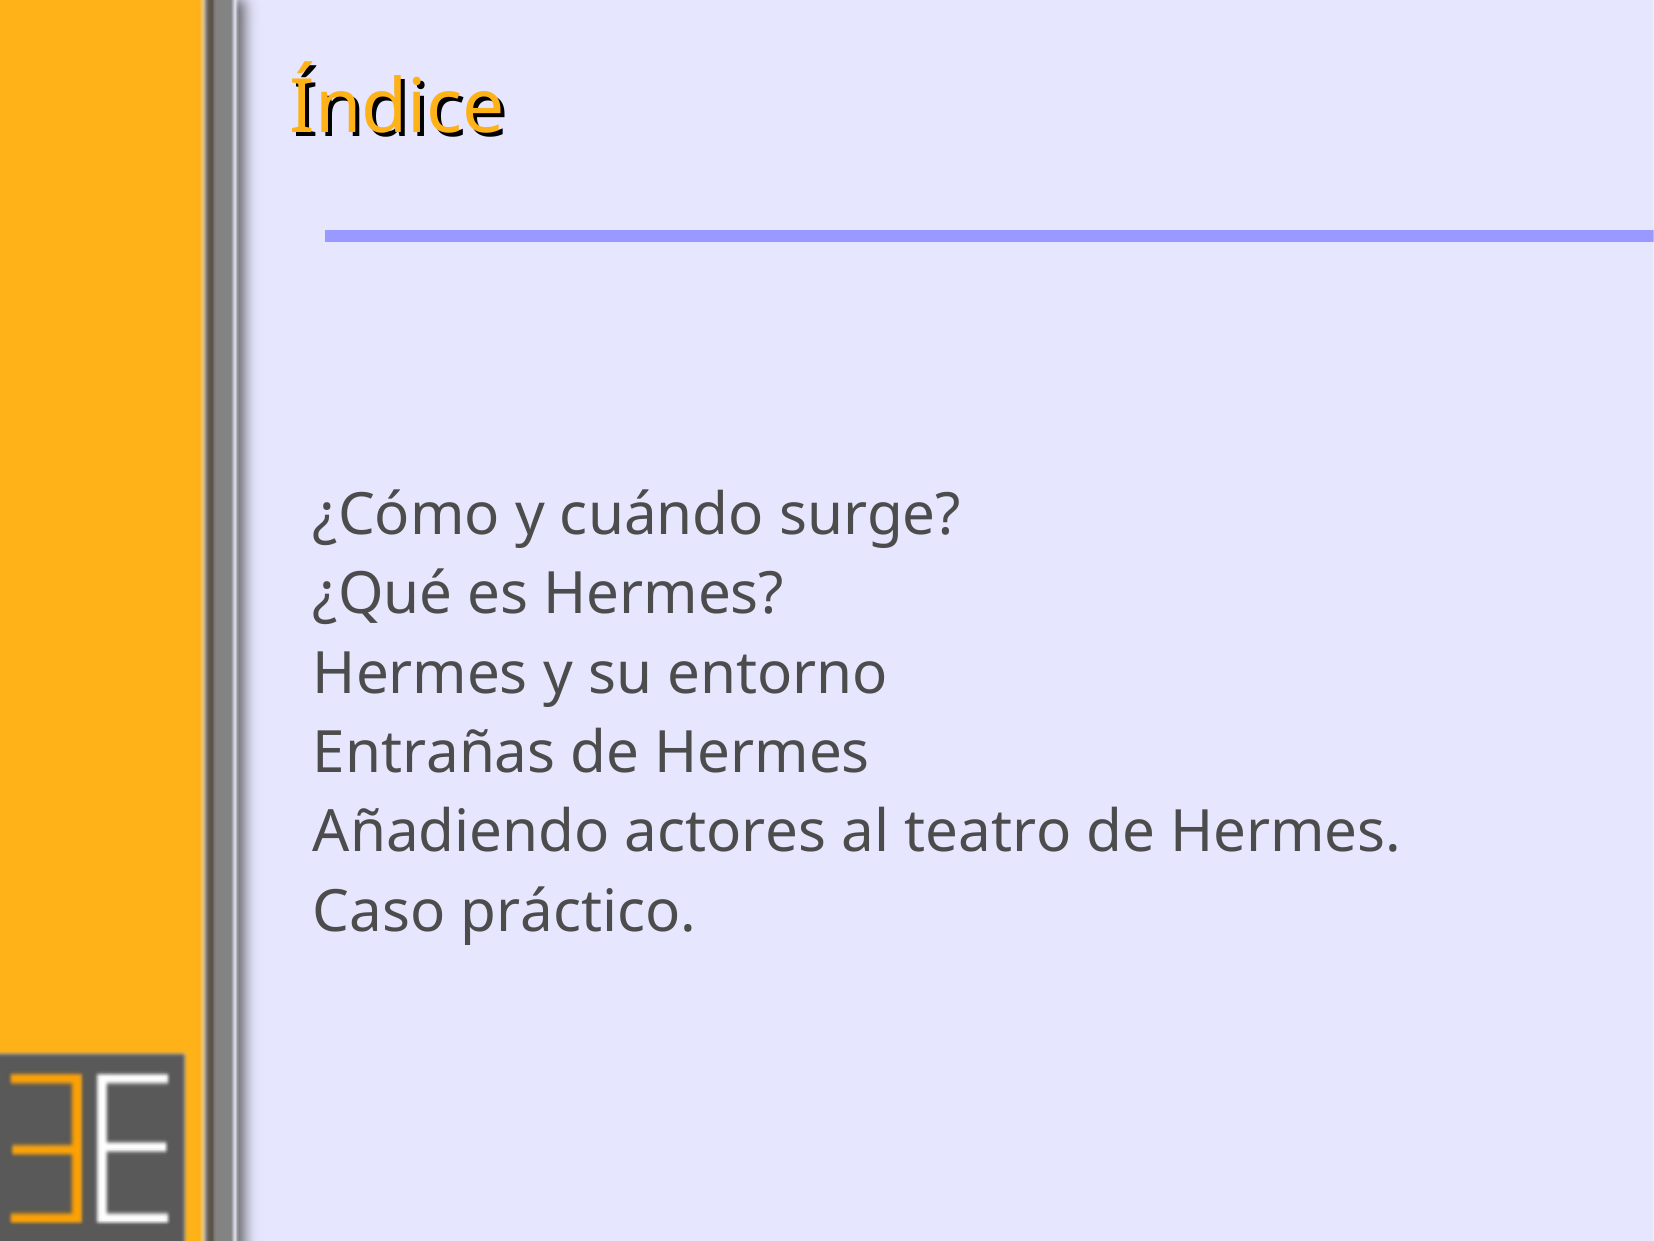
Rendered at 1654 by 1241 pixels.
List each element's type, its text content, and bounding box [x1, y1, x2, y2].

list ¿Cómo y cuándo surge? ¿Qué es Hermes? Hermes y su entorno Entrañas de Hermes Añadiendo actores al teatro de Hermes. Caso práctico. [295, 472, 1571, 1094]
title Índice [289, 7, 1565, 200]
picture [0, 0, 1654, 1241]
